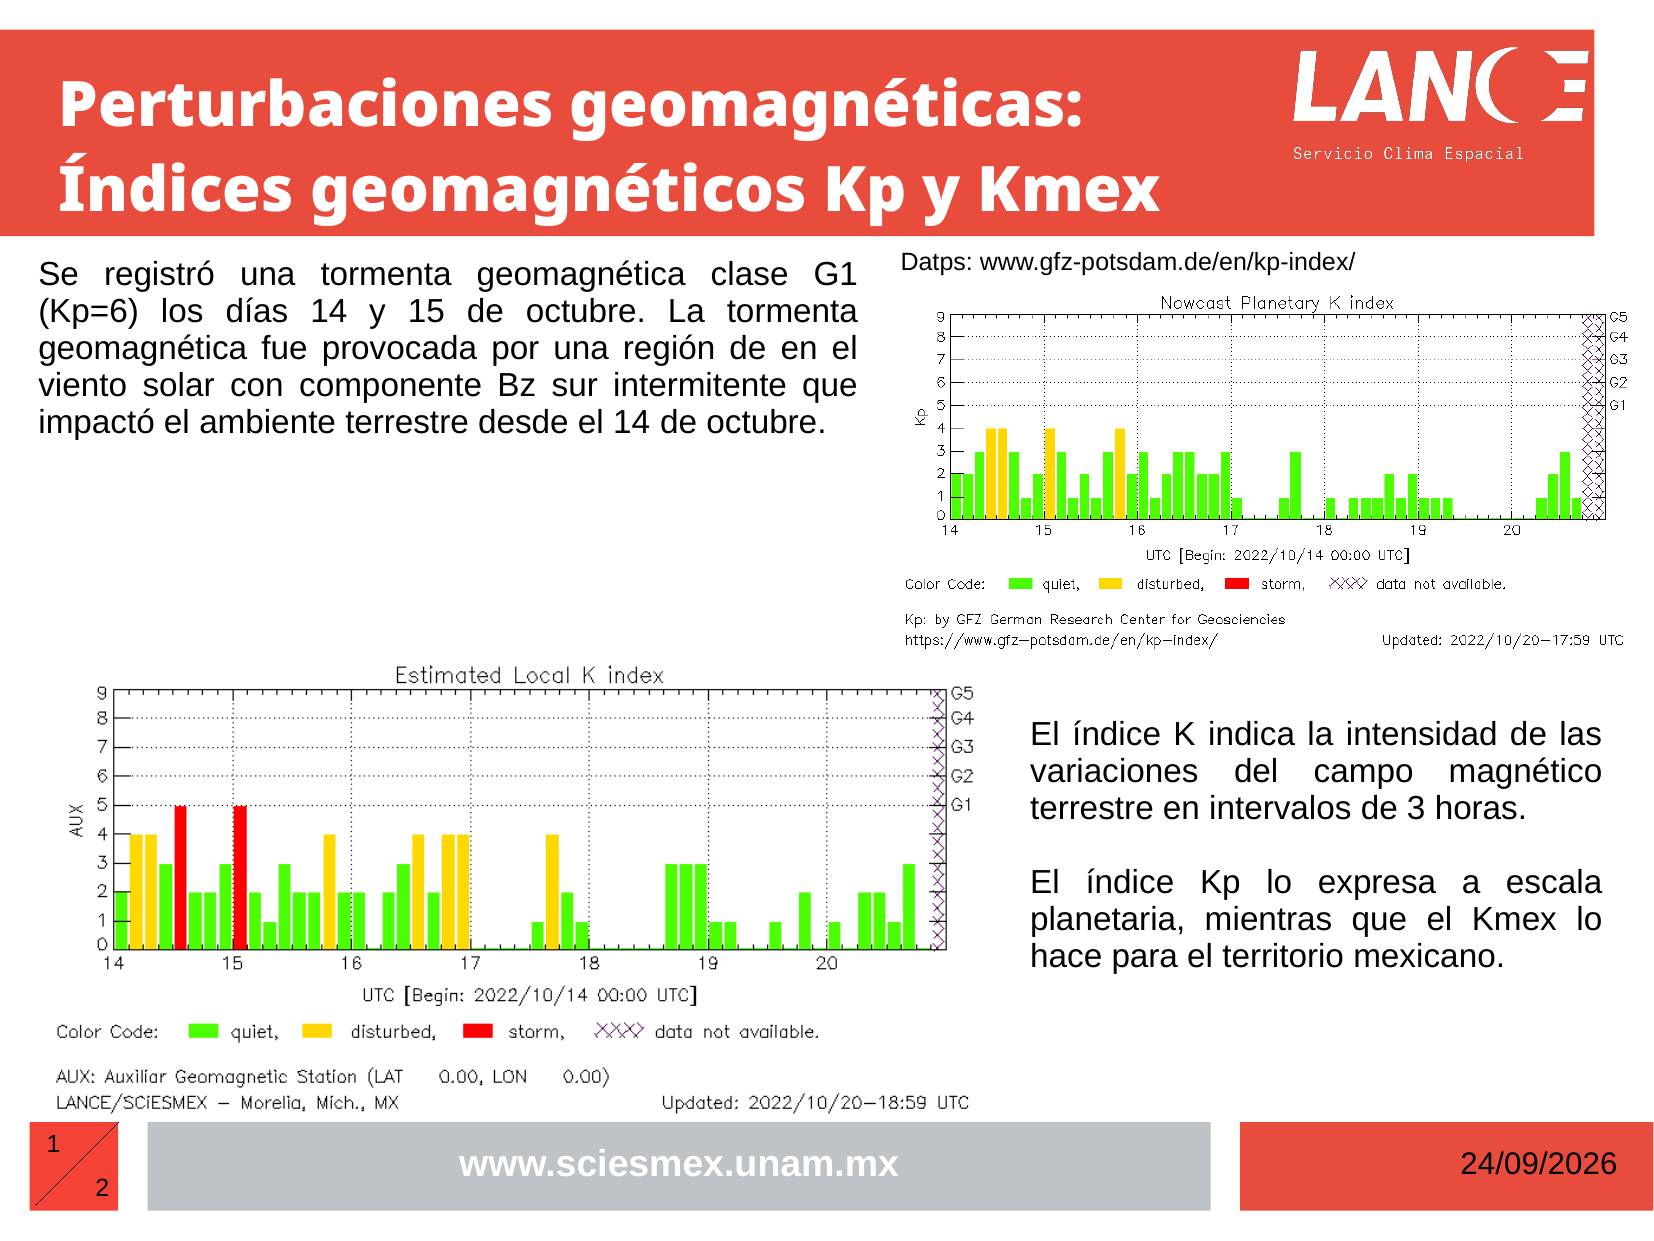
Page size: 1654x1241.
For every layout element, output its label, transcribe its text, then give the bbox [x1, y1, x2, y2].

picture [1293, 47, 1589, 162]
title Perturbaciones geomagnéticas: Índices geomagnéticos Kp y Kmex [59, 59, 1312, 207]
text_box Se registró una tormenta geomagnética clase G1 (Kp=6) los días 14 y 15 de octubre. La tormenta geomagnética fue provocada por una región de en el viento solar con componente Bz sur intermitente que impactó el ambiente terrestre desde el 14 de octubre. [23, 248, 875, 650]
text_box 2 [35, 1151, 125, 1209]
text_box Datps: www.gfz-potsdam.de/en/kp-index/ [885, 240, 1654, 284]
text_box 20/10/2022 [1424, 1122, 1654, 1205]
text_box El índice K indica la intensidad de las variaciones del campo magnético terrestre en intervalos de 3 horas. El índice Kp lo expresa a escala planetaria, mientras que el Kmex lo hace para el territorio mexicano. [1015, 707, 1619, 1052]
picture [47, 277, 1642, 1116]
text_box www.sciesmex.unam.mx [153, 1122, 1205, 1205]
text_box <número> [31, 1122, 176, 1170]
